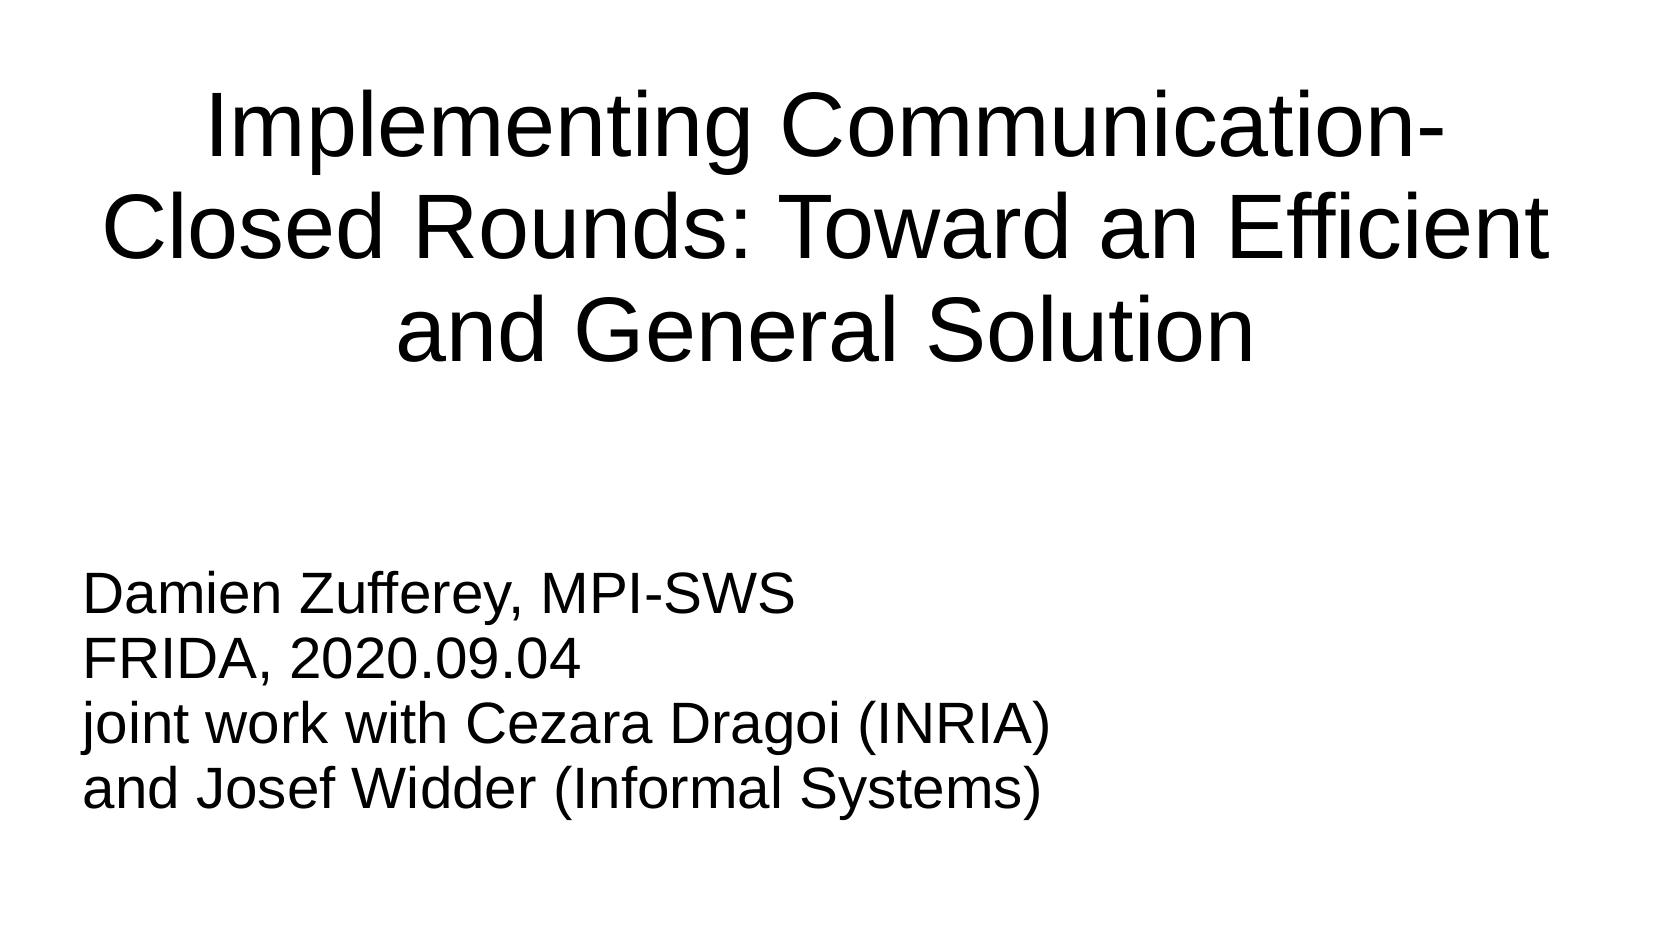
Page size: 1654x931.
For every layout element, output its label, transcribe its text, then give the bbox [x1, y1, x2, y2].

title Implementing Communication-Closed Rounds: Toward an Efficient and General Solution [82, 73, 1571, 381]
subtitle Damien Zufferey, MPI-SWS FRIDA, 2020.09.04 joint work with Cezara Dragoi (INRIA) and Josef Widder (Informal Systems) [82, 525, 1571, 858]
